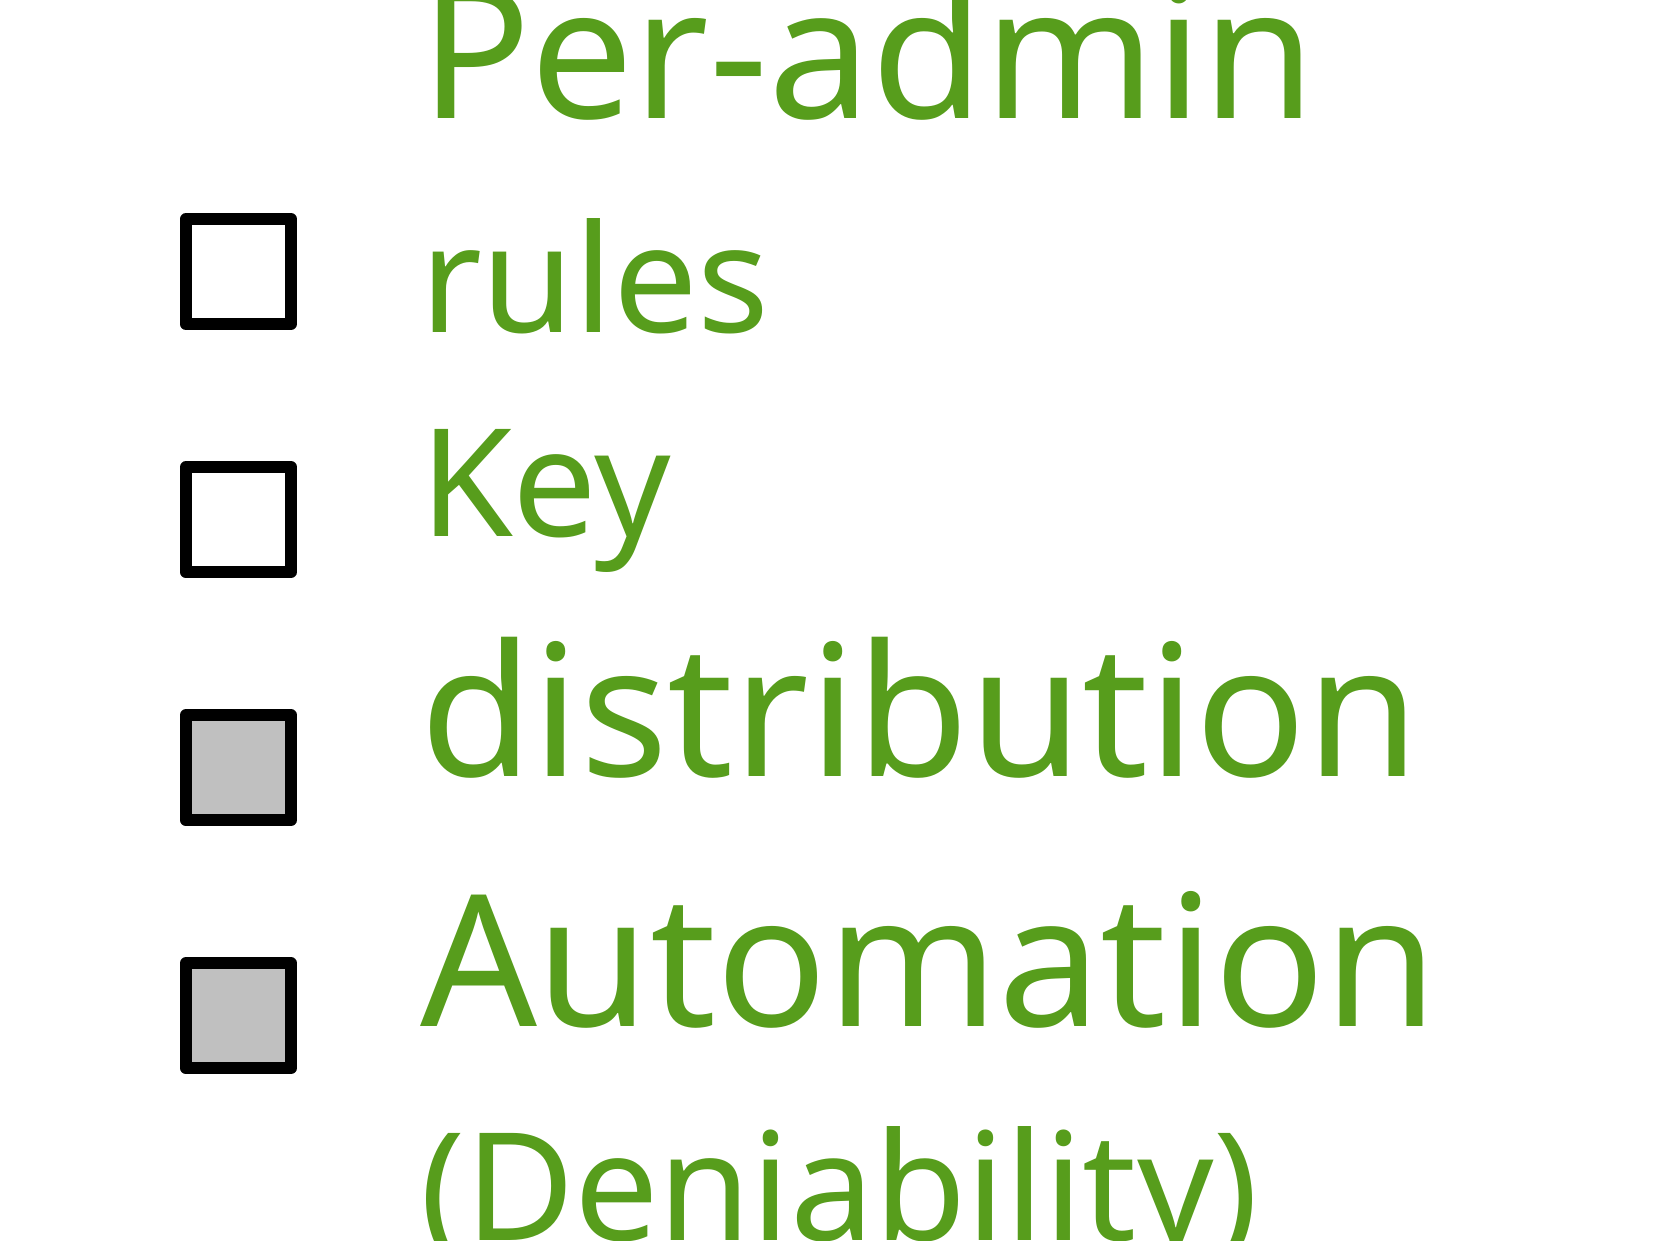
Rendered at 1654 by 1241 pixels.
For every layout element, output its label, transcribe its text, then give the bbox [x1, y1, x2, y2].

text_box [185, 467, 291, 573]
text_box [185, 219, 291, 325]
text_box [185, 963, 291, 1069]
title Per-admin rules Key distribution Automation (Deniability) [420, 110, 1567, 1097]
text_box [185, 715, 291, 821]
